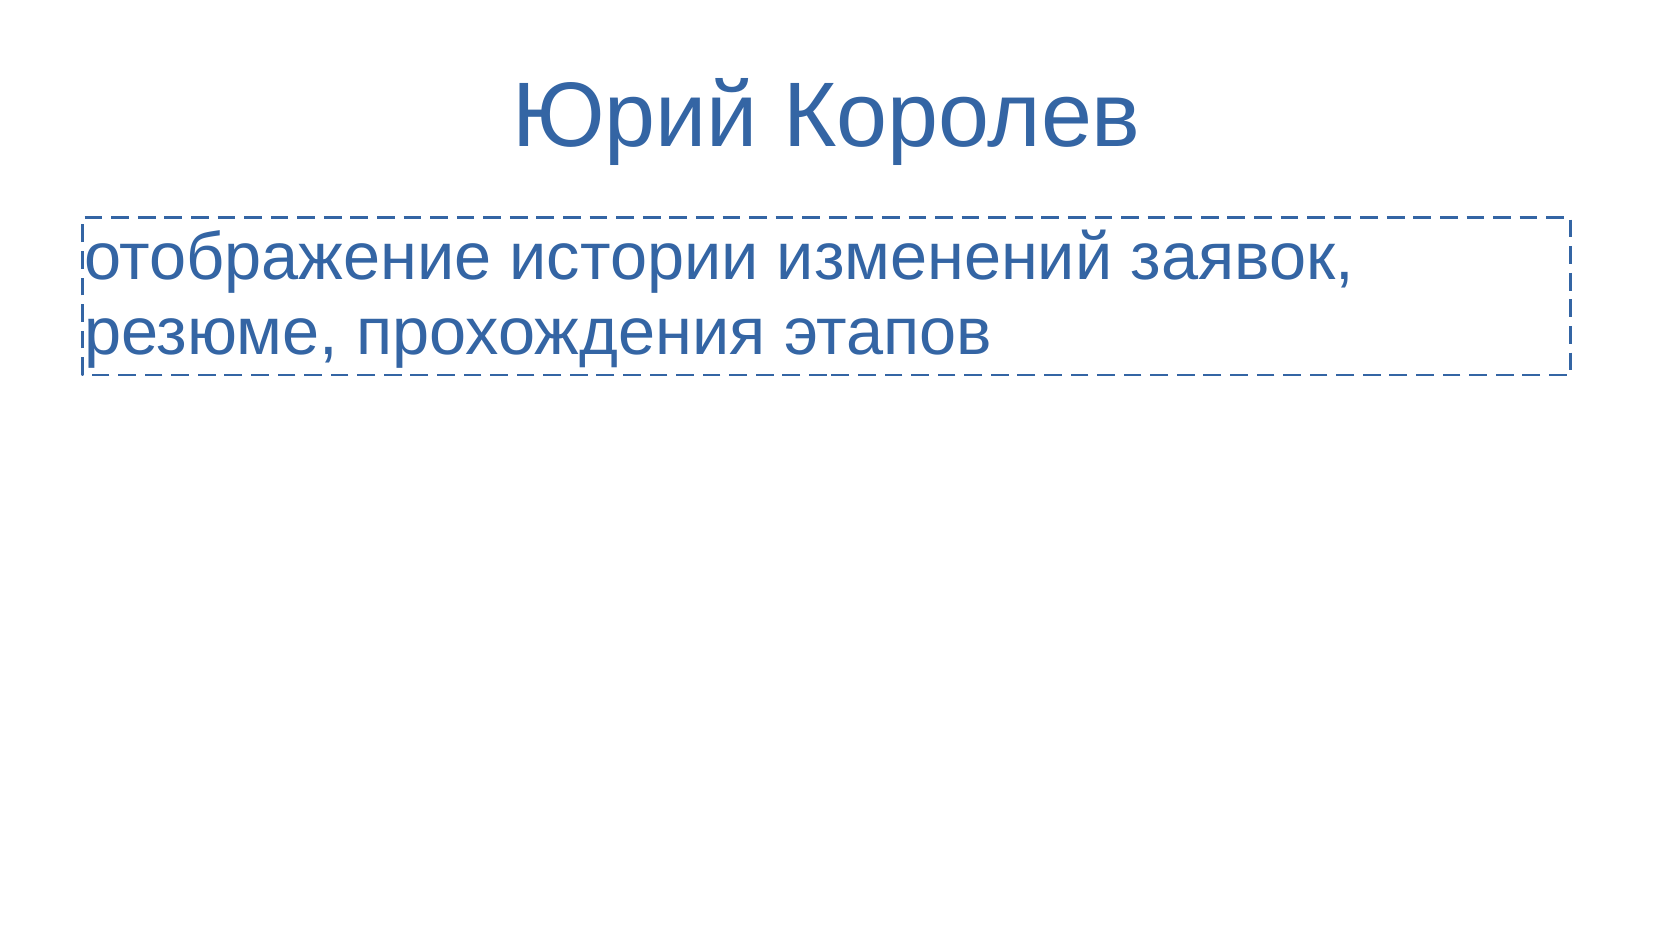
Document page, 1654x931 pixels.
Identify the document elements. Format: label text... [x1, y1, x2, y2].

title Юрий Королев [82, 37, 1571, 193]
list отображение истории изменений заявок, резюме, прохождения этапов [82, 217, 1571, 376]
